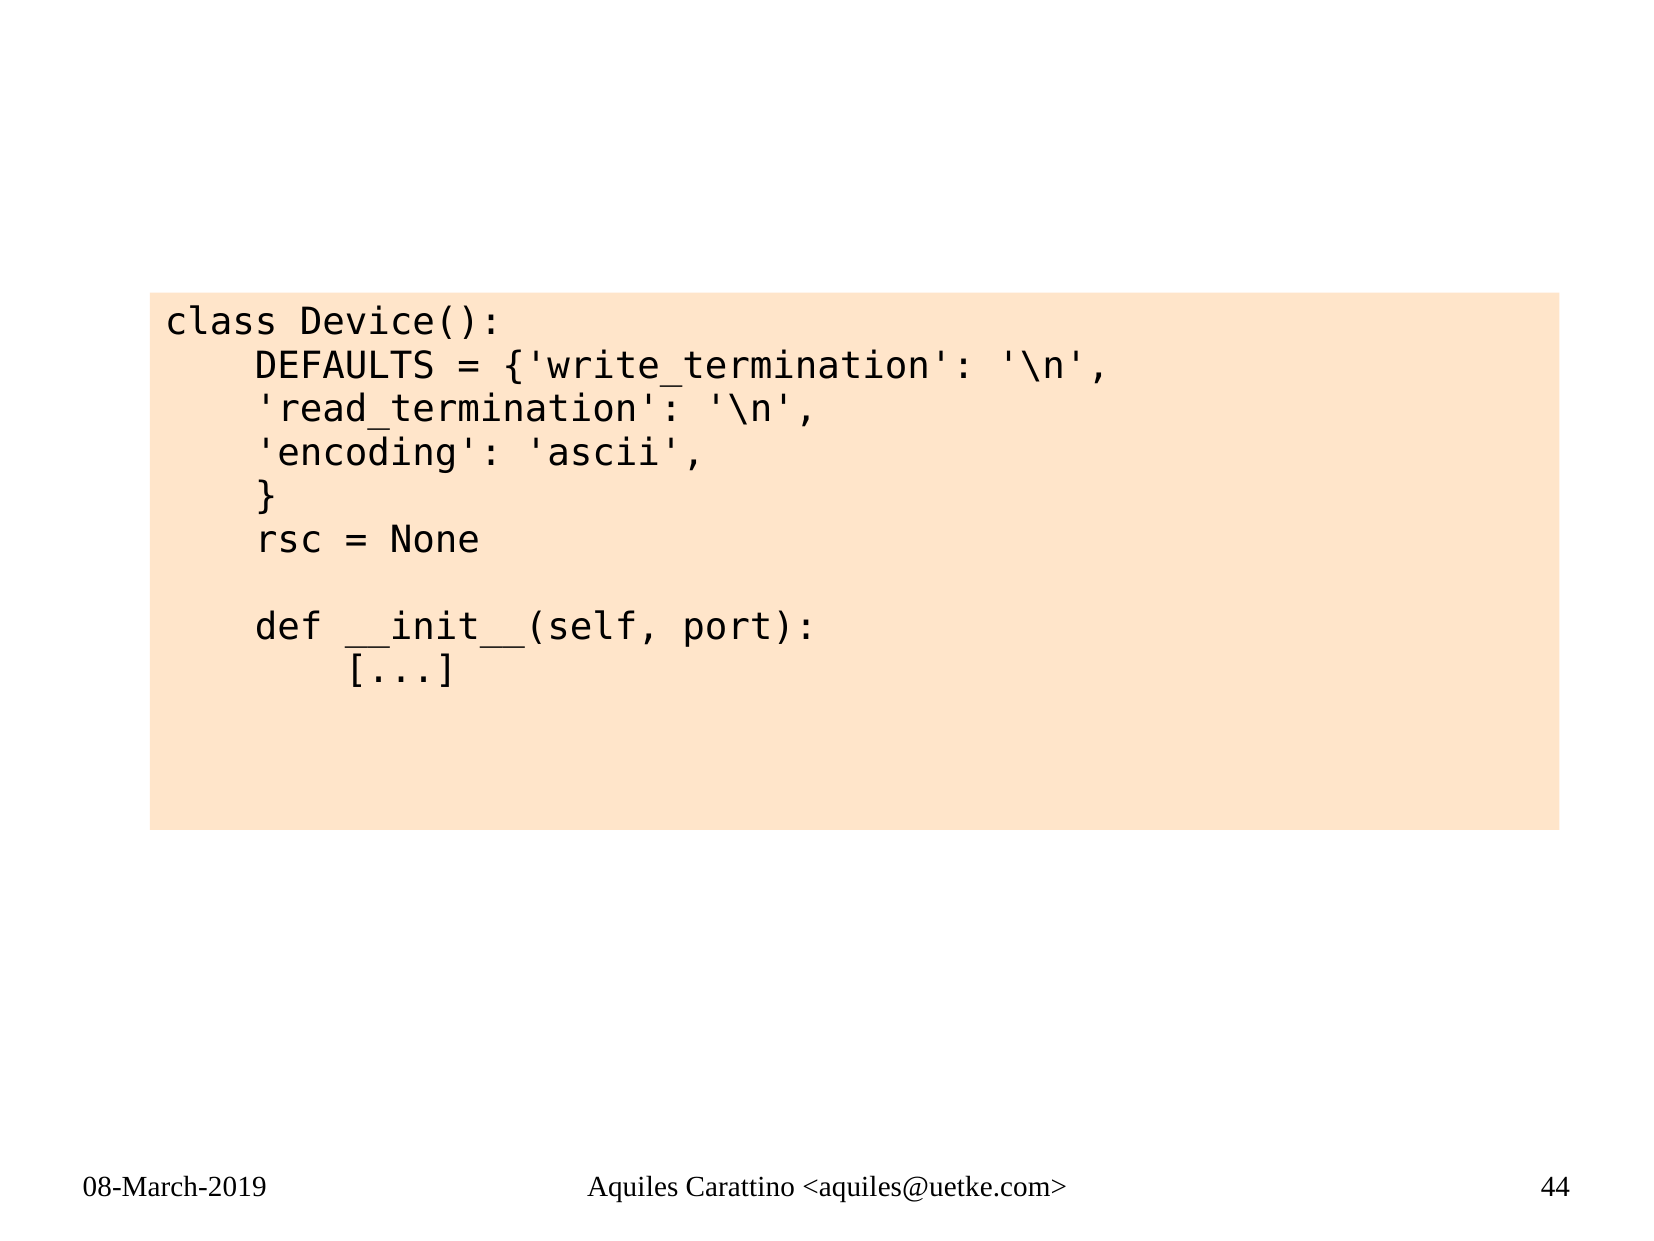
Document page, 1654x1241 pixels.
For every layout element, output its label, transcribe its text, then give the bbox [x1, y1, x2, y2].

text_box class Device(): DEFAULTS = {'write_termination': '\n', 'read_termination': '\n', 'encoding': 'ascii', } rsc = None def __init__(self, port): [...] [149, 292, 1560, 830]
